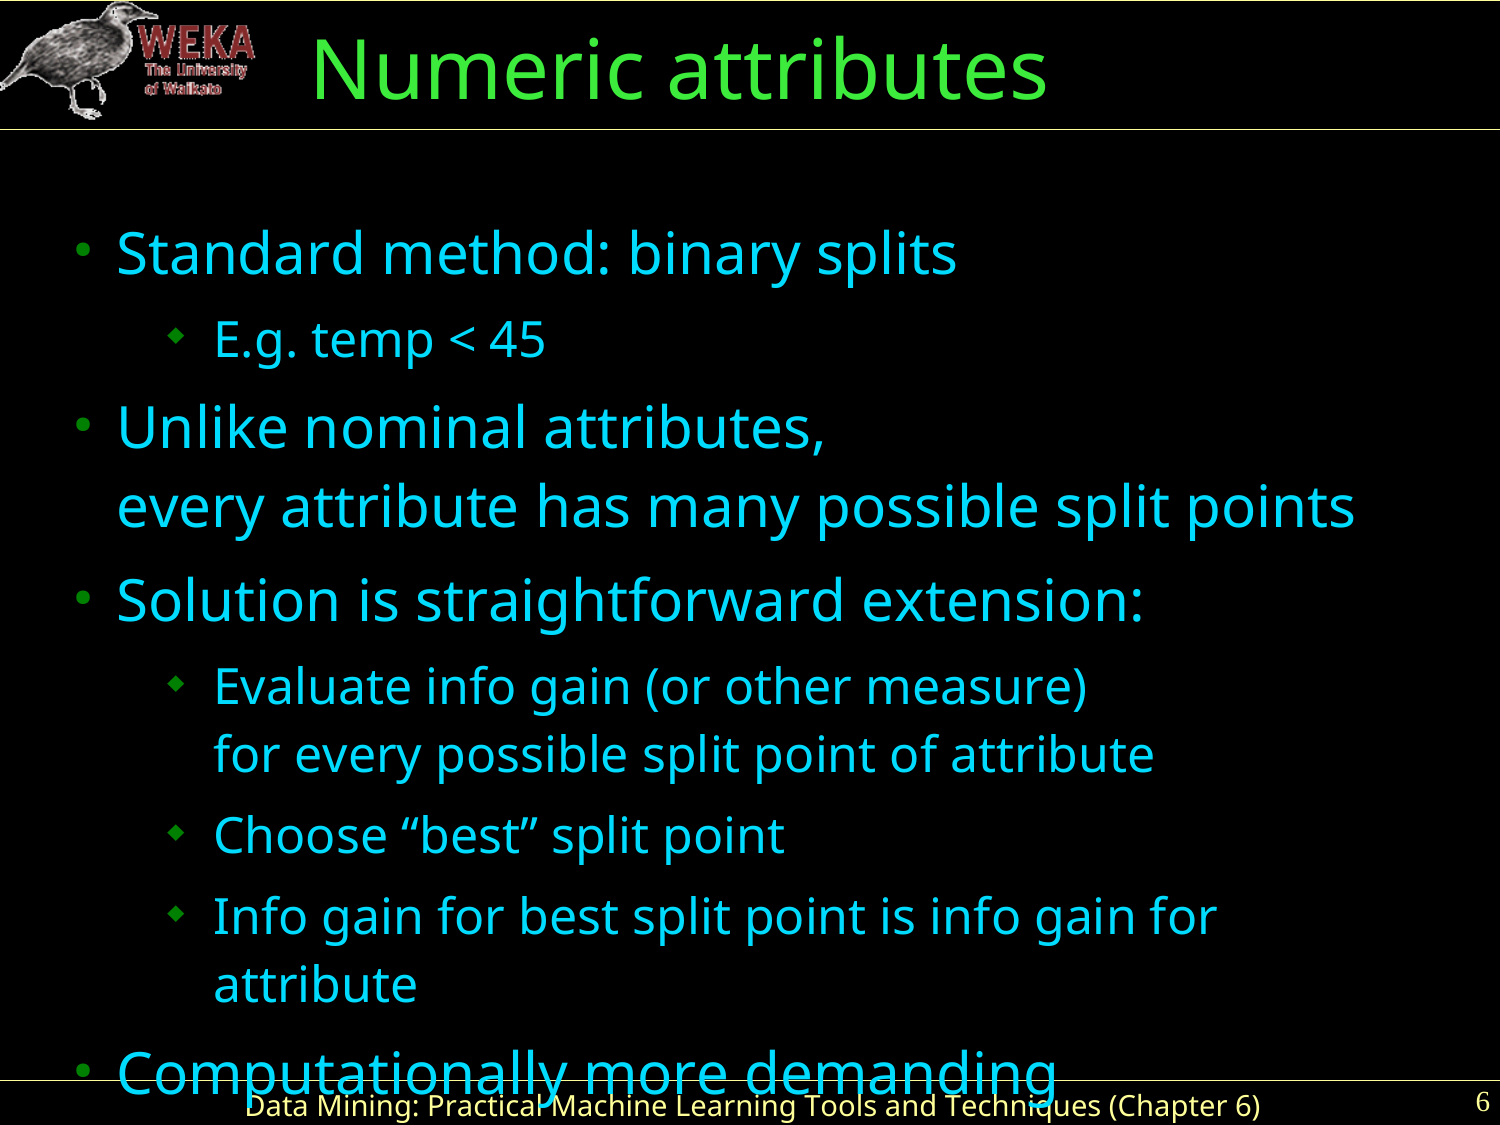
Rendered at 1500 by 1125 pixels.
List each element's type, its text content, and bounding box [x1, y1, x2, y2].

title Numeric attributes [295, 0, 1500, 148]
list Standard method: binary splits E.g. temp < 45 Unlike nominal attributes, every attribute has many possible split points Solution is straightforward extension: Evaluate info gain (or other measure) for every possible split point of attribute Choose “best” split point Info gain for best split point is info gain for attribute Computationally more demanding [59, 204, 1406, 922]
picture [0, 1, 266, 129]
